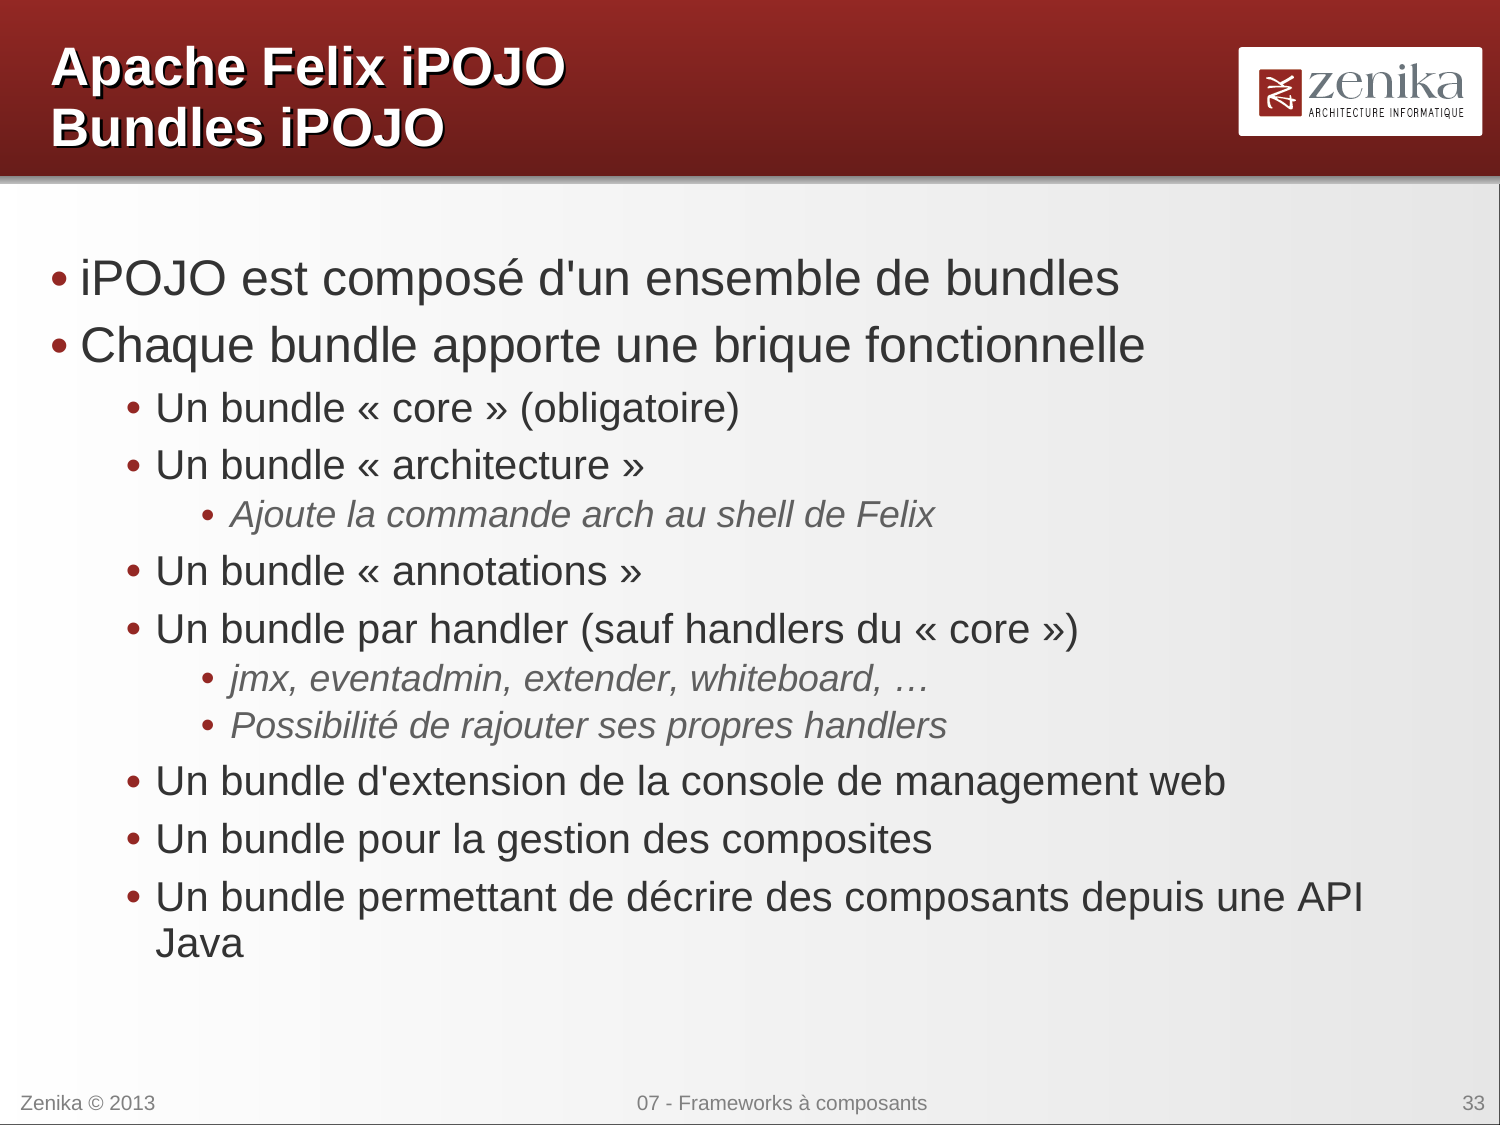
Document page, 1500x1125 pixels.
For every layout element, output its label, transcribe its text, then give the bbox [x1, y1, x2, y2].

title Apache Felix iPOJO Bundles iPOJO [50, 15, 1206, 180]
list iPOJO est composé d'un ensemble de bundles Chaque bundle apporte une brique fonctionnelle Un bundle « core » (obligatoire) Un bundle « architecture » Ajoute la commande arch au shell de Felix Un bundle « annotations » Un bundle par handler (sauf handlers du « core ») jmx, eventadmin, extender, whiteboard, … Possibilité de rajouter ses propres handlers Un bundle d'extension de la console de management web Un bundle pour la gestion des composites Un bundle permettant de décrire des composants depuis une API Java [50, 249, 1435, 1064]
picture [1257, 58, 1464, 125]
